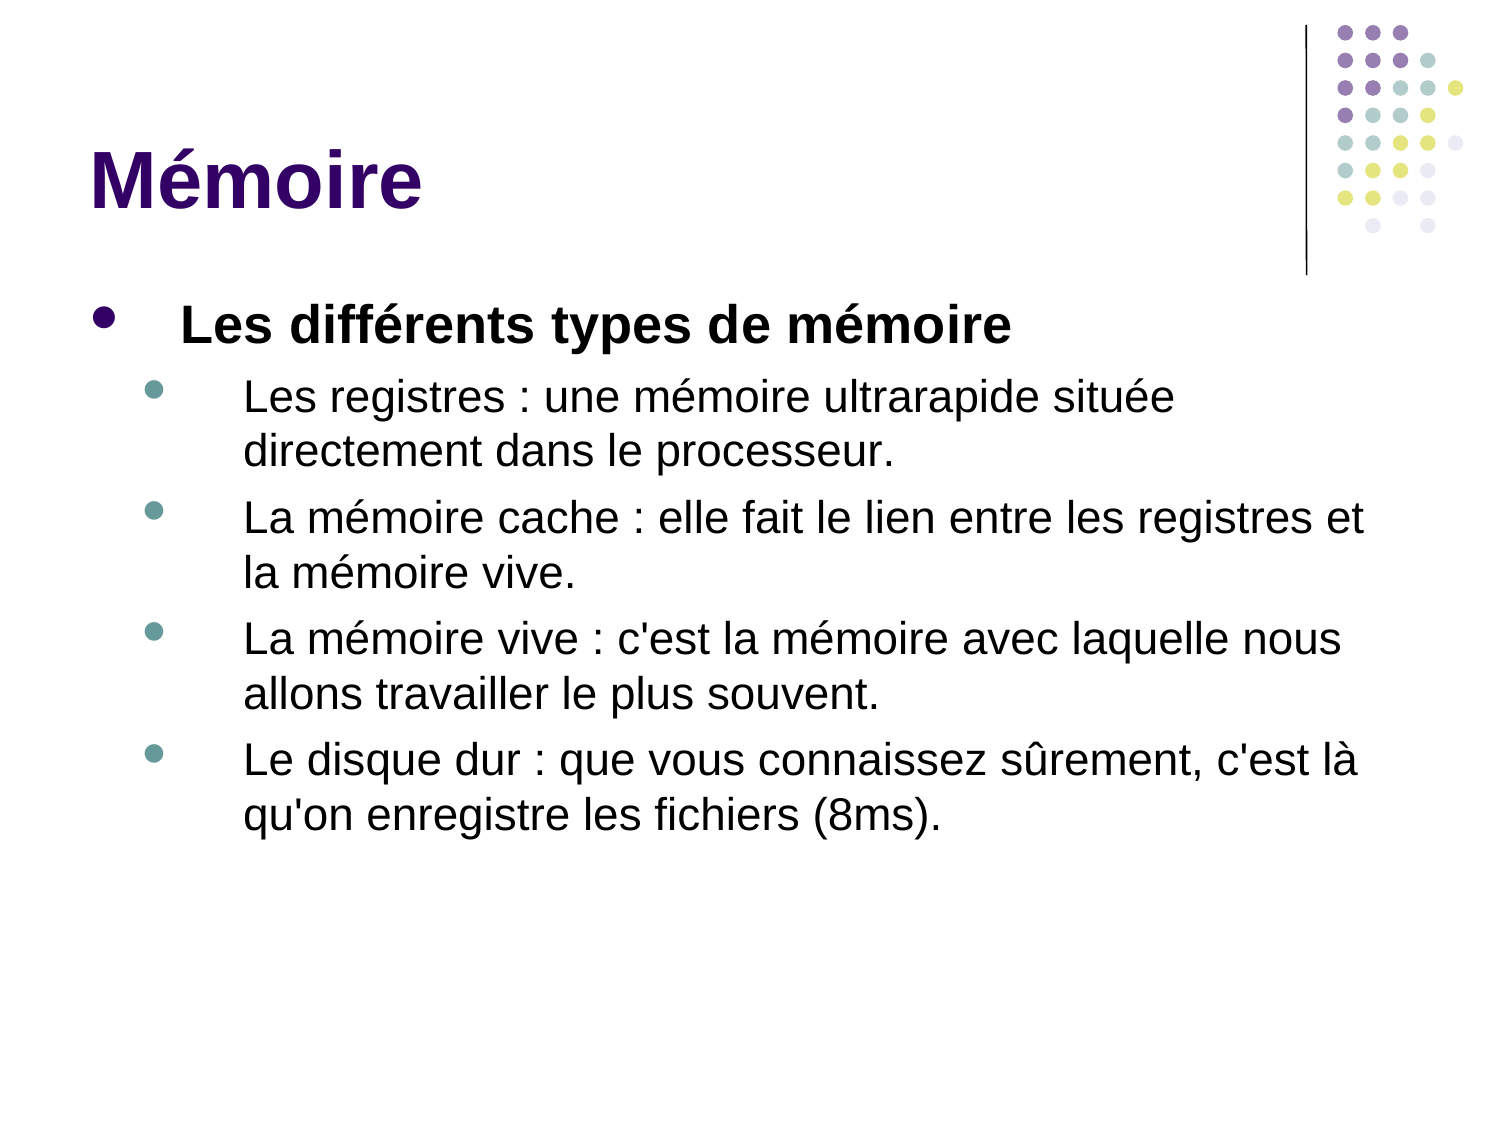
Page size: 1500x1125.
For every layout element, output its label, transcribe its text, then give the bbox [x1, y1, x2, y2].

title Mémoire [74, 20, 1313, 233]
list Les différents types de mémoire Les registres : une mémoire ultrarapide située directement dans le processeur. La mémoire cache : elle fait le lien entre les registres et la mémoire vive. La mémoire vive : c'est la mémoire avec laquelle nous allons travailler le plus souvent. Le disque dur : que vous connaissez sûrement, c'est là qu'on enregistre les fichiers (8ms). [75, 282, 1426, 1006]
